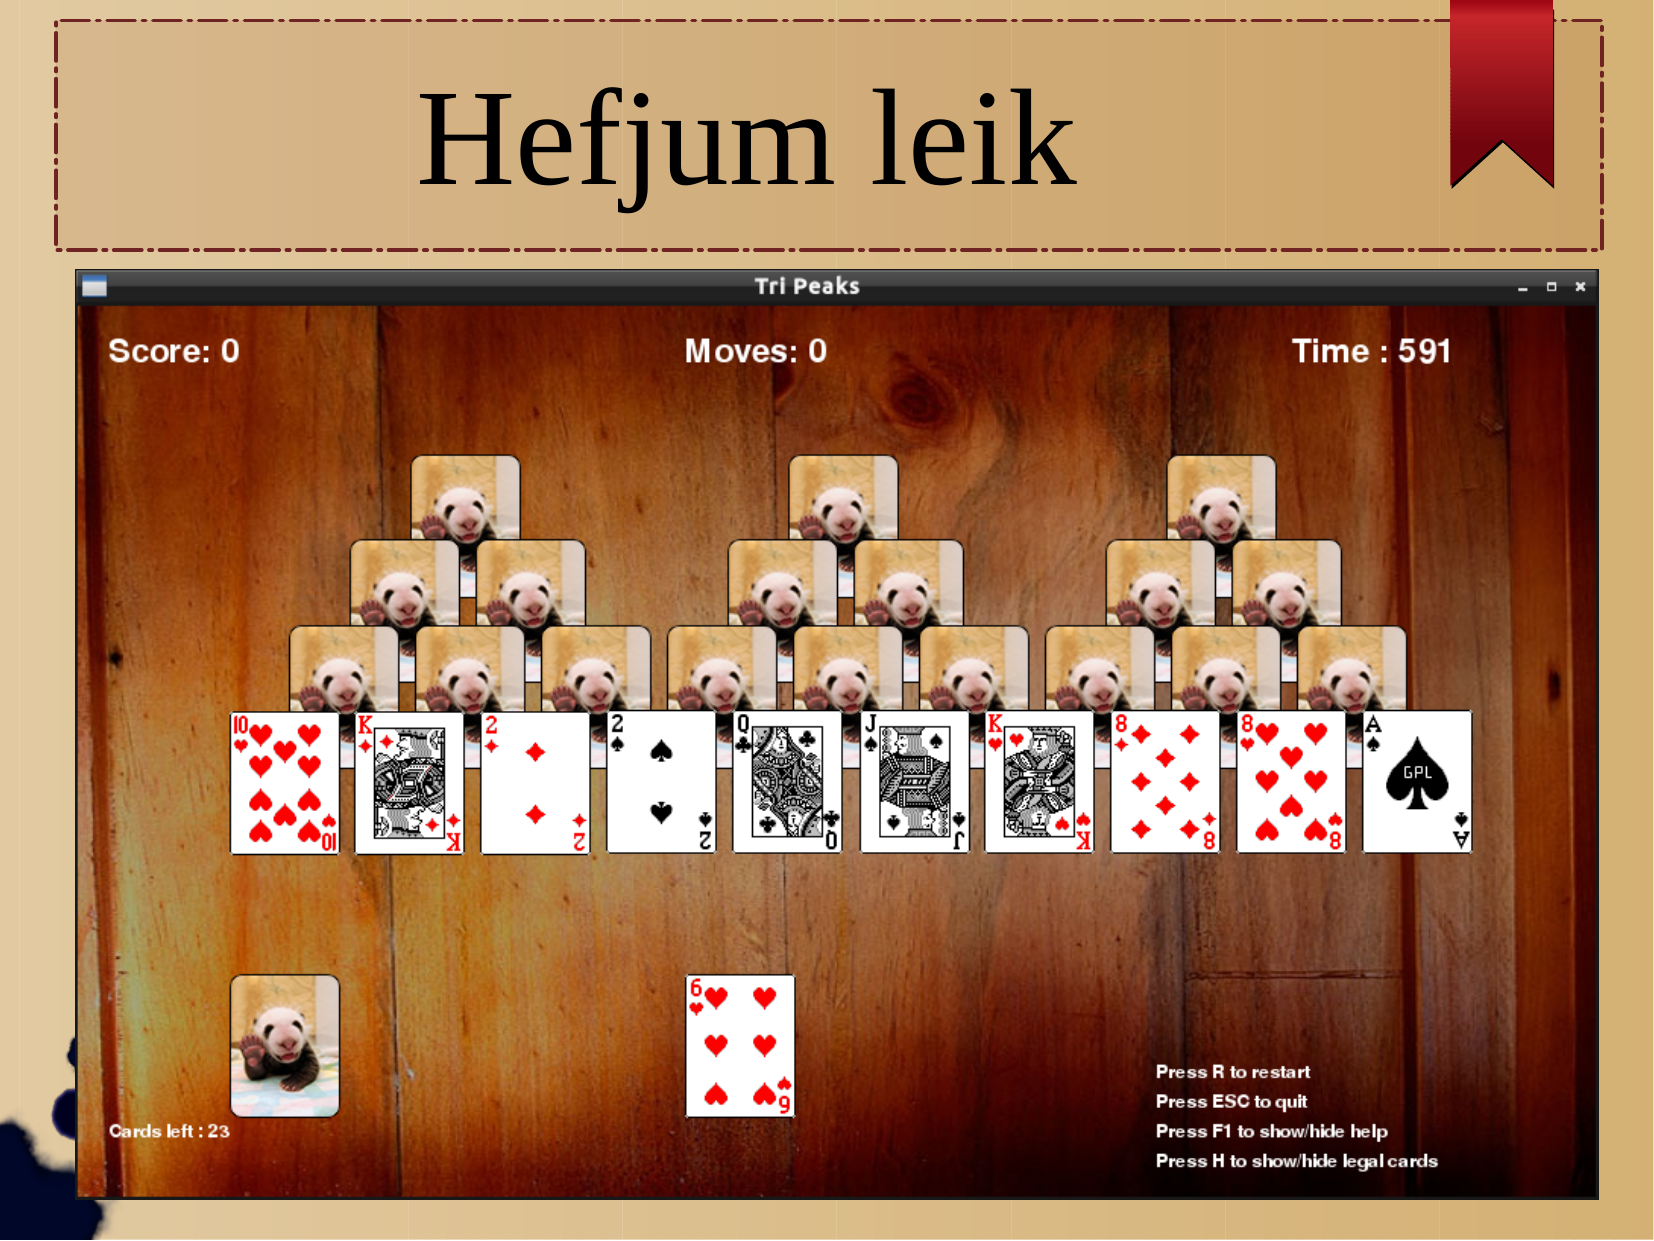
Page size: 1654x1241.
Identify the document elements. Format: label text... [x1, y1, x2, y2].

picture [75, 269, 1599, 1201]
title Hefjum leik [82, 47, 1412, 229]
